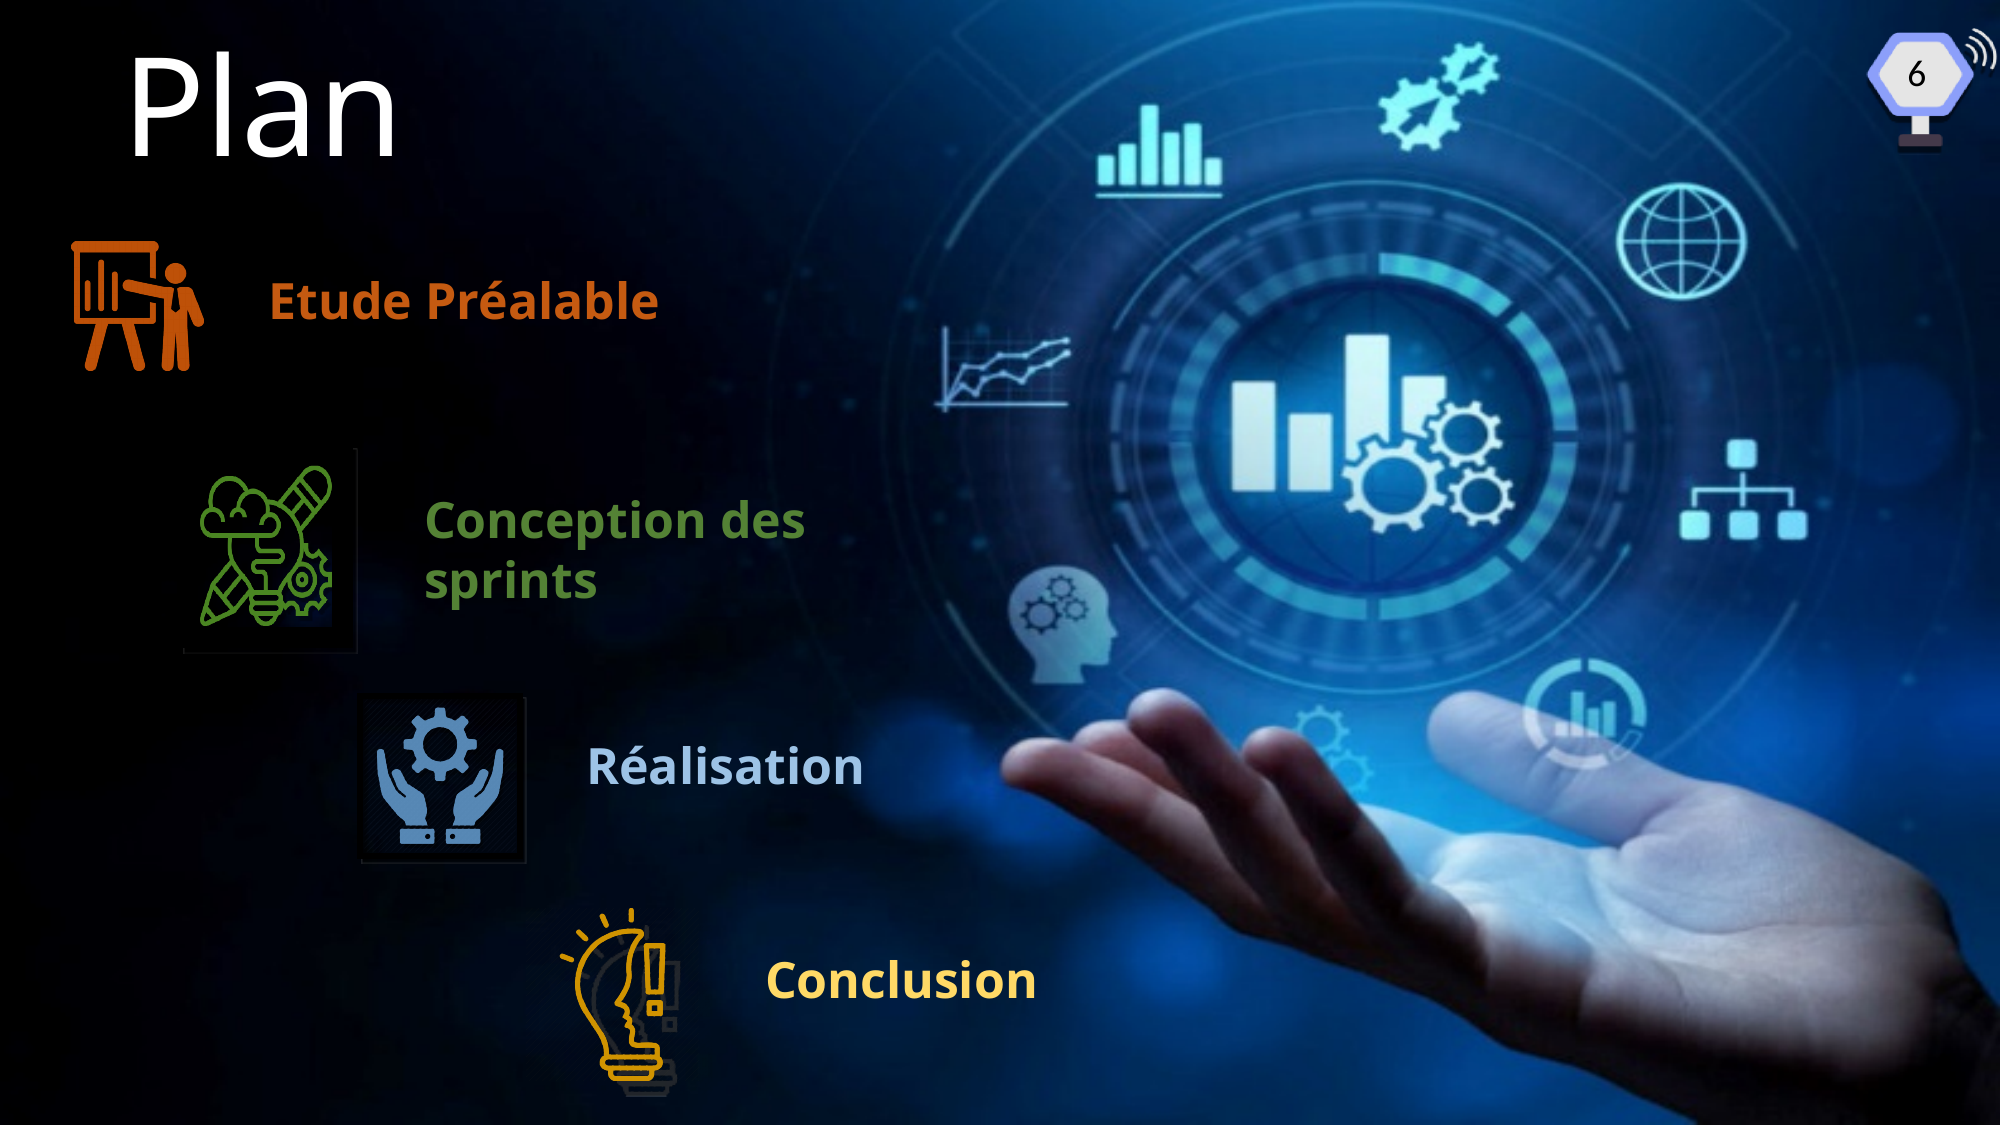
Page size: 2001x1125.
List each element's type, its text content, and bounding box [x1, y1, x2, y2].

text_box Réalisation [571, 726, 929, 803]
text_box Etude Préalable [253, 261, 836, 338]
text_box 6 [1892, 41, 1942, 103]
text_box Conclusion [750, 940, 1072, 1017]
text_box Conception des sprints [409, 480, 860, 618]
picture [0, 0, 2000, 1125]
text_box Plan [32, 11, 635, 194]
